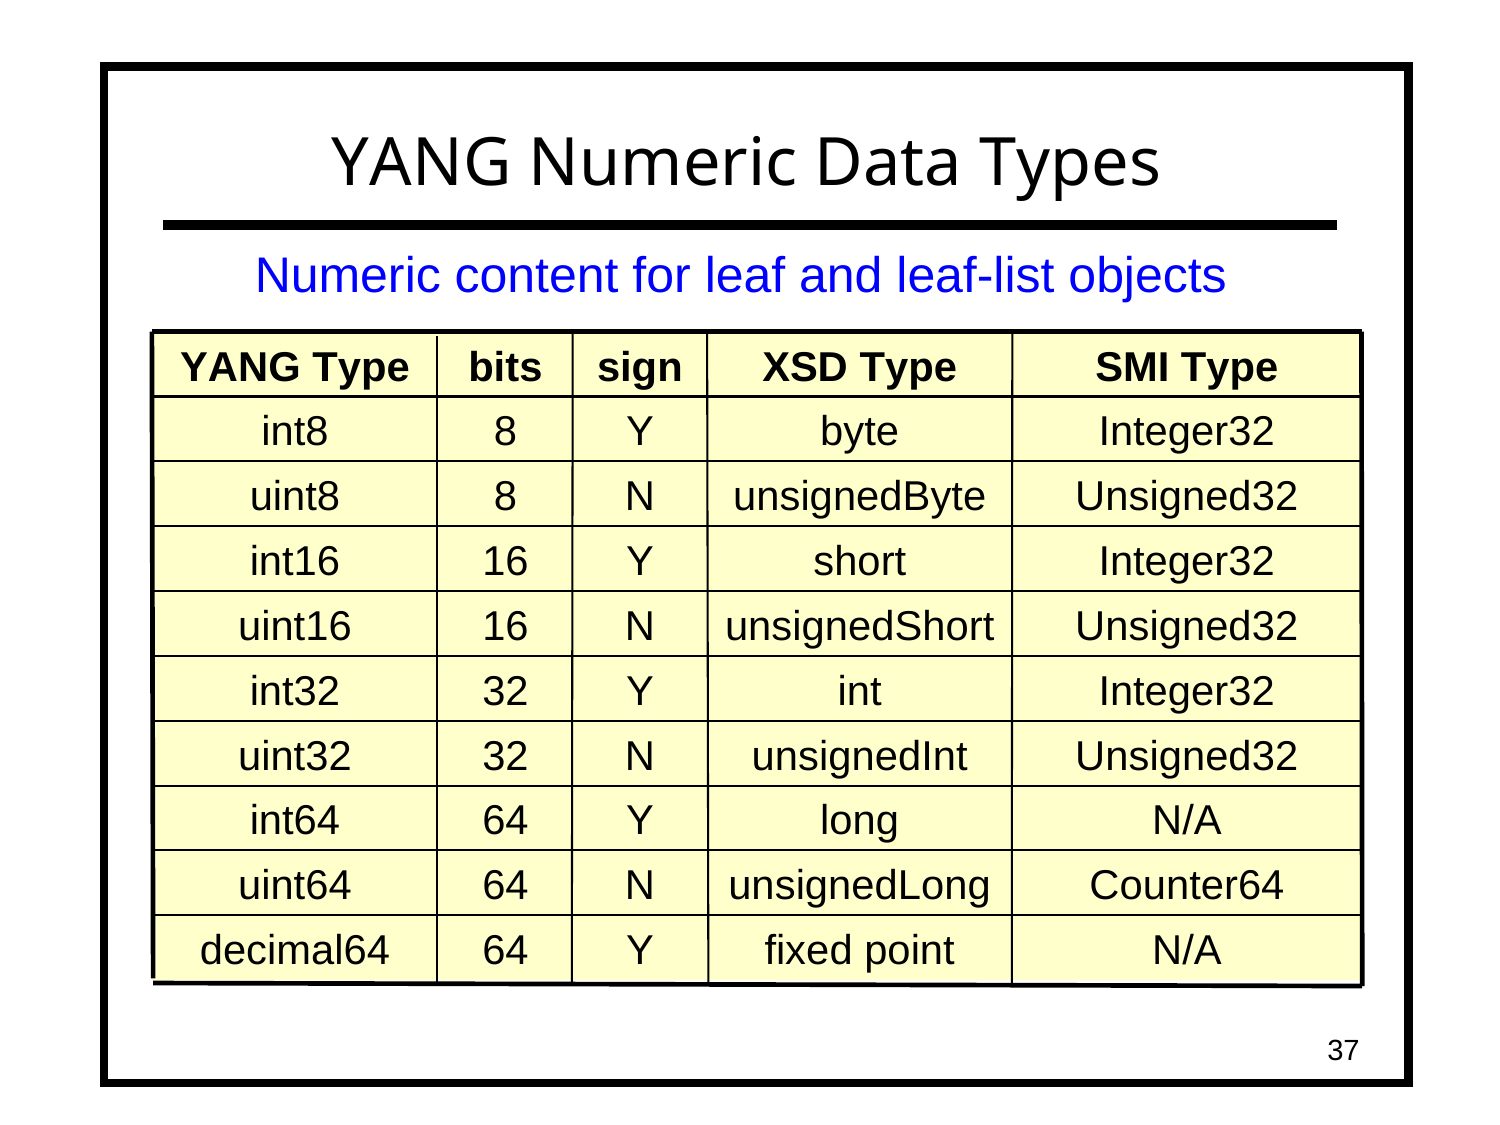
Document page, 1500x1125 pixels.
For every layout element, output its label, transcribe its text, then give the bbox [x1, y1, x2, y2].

text_box 16 [439, 527, 571, 590]
text_box 16 [439, 592, 571, 655]
text_box N/A [1013, 916, 1359, 981]
text_box 32 [439, 722, 571, 785]
text_box byte [709, 398, 1011, 460]
text_box unsignedInt [709, 722, 1010, 785]
text_box int64 [156, 787, 436, 849]
text_box 64 [439, 916, 570, 981]
text_box Unsigned32 [1014, 462, 1359, 525]
text_box short [709, 527, 1011, 590]
text_box int8 [155, 398, 436, 460]
text_box 8 [439, 462, 571, 525]
text_box uint8 [155, 462, 436, 525]
text_box YANG Type [155, 334, 439, 395]
text_box Numeric content for leaf and leaf-list objects [239, 234, 1251, 311]
text_box 64 [439, 851, 570, 914]
text_box N [574, 462, 706, 525]
text_box Integer32 [1014, 657, 1359, 720]
text_box decimal64 [151, 916, 436, 981]
text_box SMI Type [1014, 334, 1359, 395]
text_box int16 [155, 527, 436, 590]
text_box N [574, 592, 706, 655]
text_box N [573, 851, 707, 914]
text_box N [574, 722, 706, 785]
text_box long [710, 787, 1010, 849]
text_box 8 [439, 398, 571, 460]
text_box Counter64 [1013, 851, 1359, 914]
text_box bits [439, 334, 571, 395]
text_box N/A [1013, 787, 1359, 849]
text_box 64 [439, 787, 571, 849]
text_box Integer32 [1014, 398, 1359, 460]
text_box Unsigned32 [1013, 722, 1359, 785]
text_box Y [574, 527, 706, 590]
text_box int [709, 657, 1011, 720]
text_box uint32 [155, 722, 436, 785]
text_box Y [574, 657, 706, 720]
text_box int32 [155, 657, 436, 720]
text_box fixed point [710, 916, 1010, 981]
text_box Y [573, 916, 707, 981]
text_box Y [574, 787, 707, 849]
text_box 32 [439, 657, 571, 720]
text_box uint64 [156, 851, 436, 914]
text_box Y [574, 398, 706, 460]
text_box unsignedByte [709, 462, 1011, 525]
text_box sign [574, 334, 706, 395]
text_box unsignedShort [709, 592, 1011, 655]
text_box XSD Type [709, 334, 1011, 395]
text_box unsignedLong [710, 851, 1010, 914]
text_box uint16 [155, 592, 436, 655]
text_box Integer32 [1014, 527, 1359, 590]
text_box Unsigned32 [1014, 592, 1359, 655]
title YANG Numeric Data Types [162, 74, 1332, 213]
